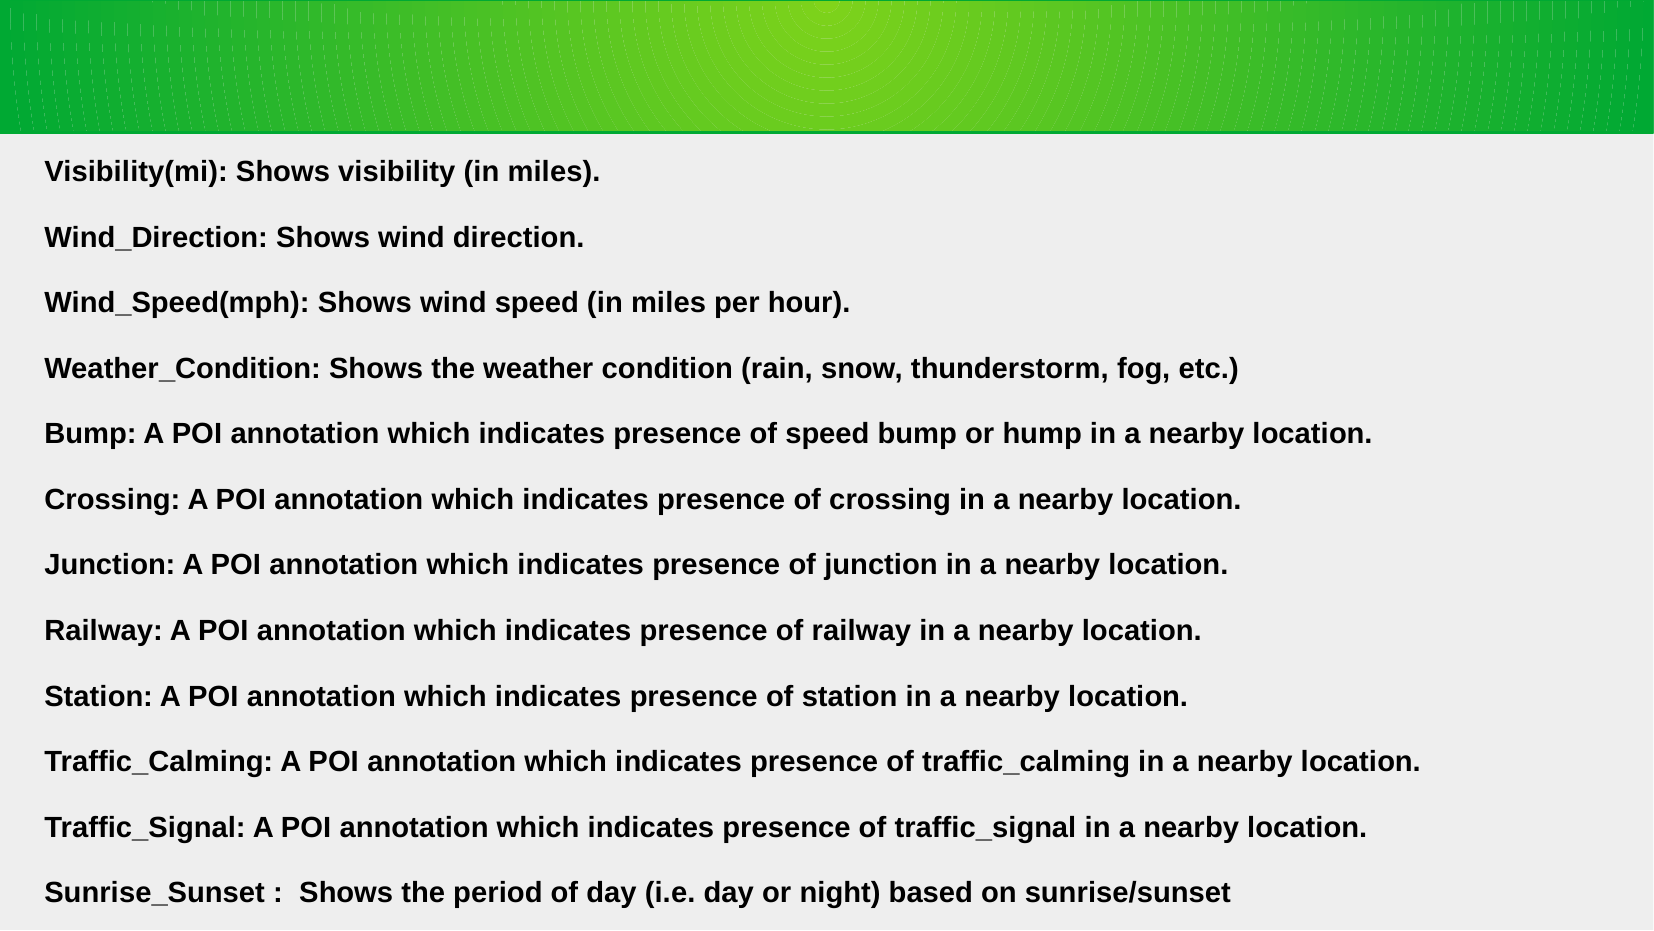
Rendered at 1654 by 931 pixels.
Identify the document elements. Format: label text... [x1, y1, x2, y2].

text_box Visibility(mi): Shows visibility (in miles). Wind_Direction: Shows wind direction. Wind_Speed(mph): Shows wind speed (in miles per hour). Weather_Condition: Shows the weather condition (rain, snow, thunderstorm, fog, etc.) Bump: A POI annotation which indicates presence of speed bump or hump in a nearby location. Crossing: A POI annotation which indicates presence of crossing in a nearby location. Junction: A POI annotation which indicates presence of junction in a nearby location. Railway: A POI annotation which indicates presence of railway in a nearby location. Station: A POI annotation which indicates presence of station in a nearby location. Traffic_Calming: A POI annotation which indicates presence of traffic_calming in a nearby location. Traffic_Signal: A POI annotation which indicates presence of traffic_signal in a nearby location. Sunrise_Sunset : Shows the period of day (i.e. day or night) based on sunrise/sunset [29, 147, 1625, 917]
